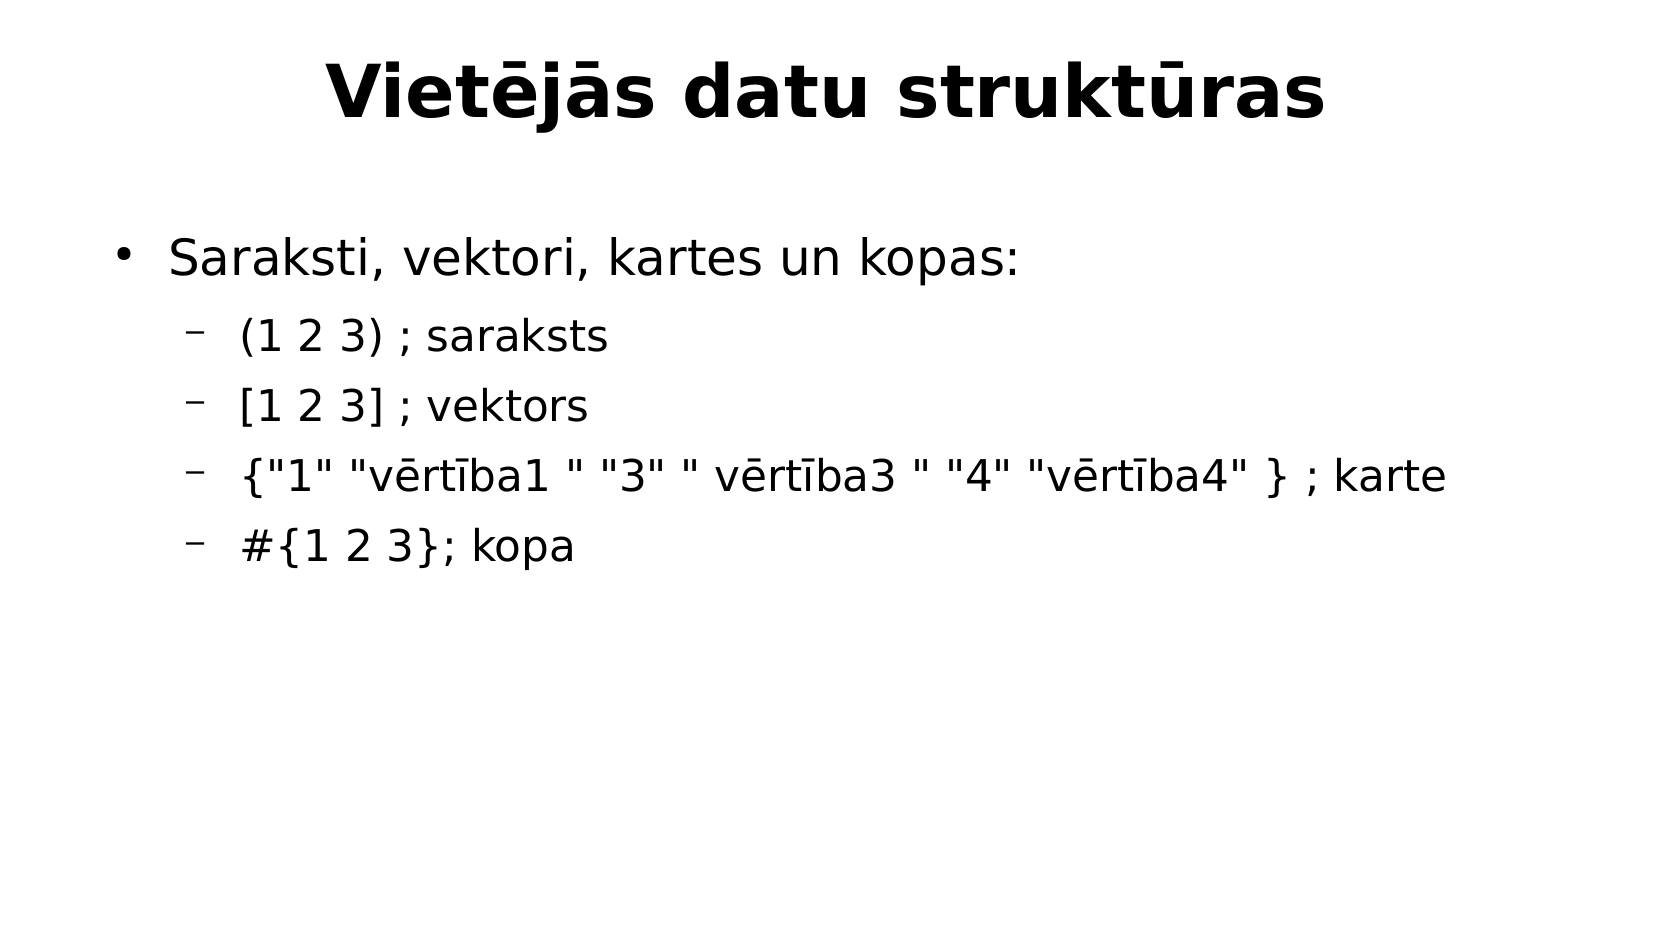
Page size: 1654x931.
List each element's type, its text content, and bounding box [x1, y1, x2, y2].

title Vietējās datu struktūras [82, 37, 1571, 147]
list Saraksti, vektori, kartes un kopas: (1 2 3) ; saraksts [1 2 3] ; vektors {"1" "vērtība1 " "3" " vērtība3 " "4" "vērtība4" } ; karte #{1 2 3}; kopa [82, 217, 1571, 758]
